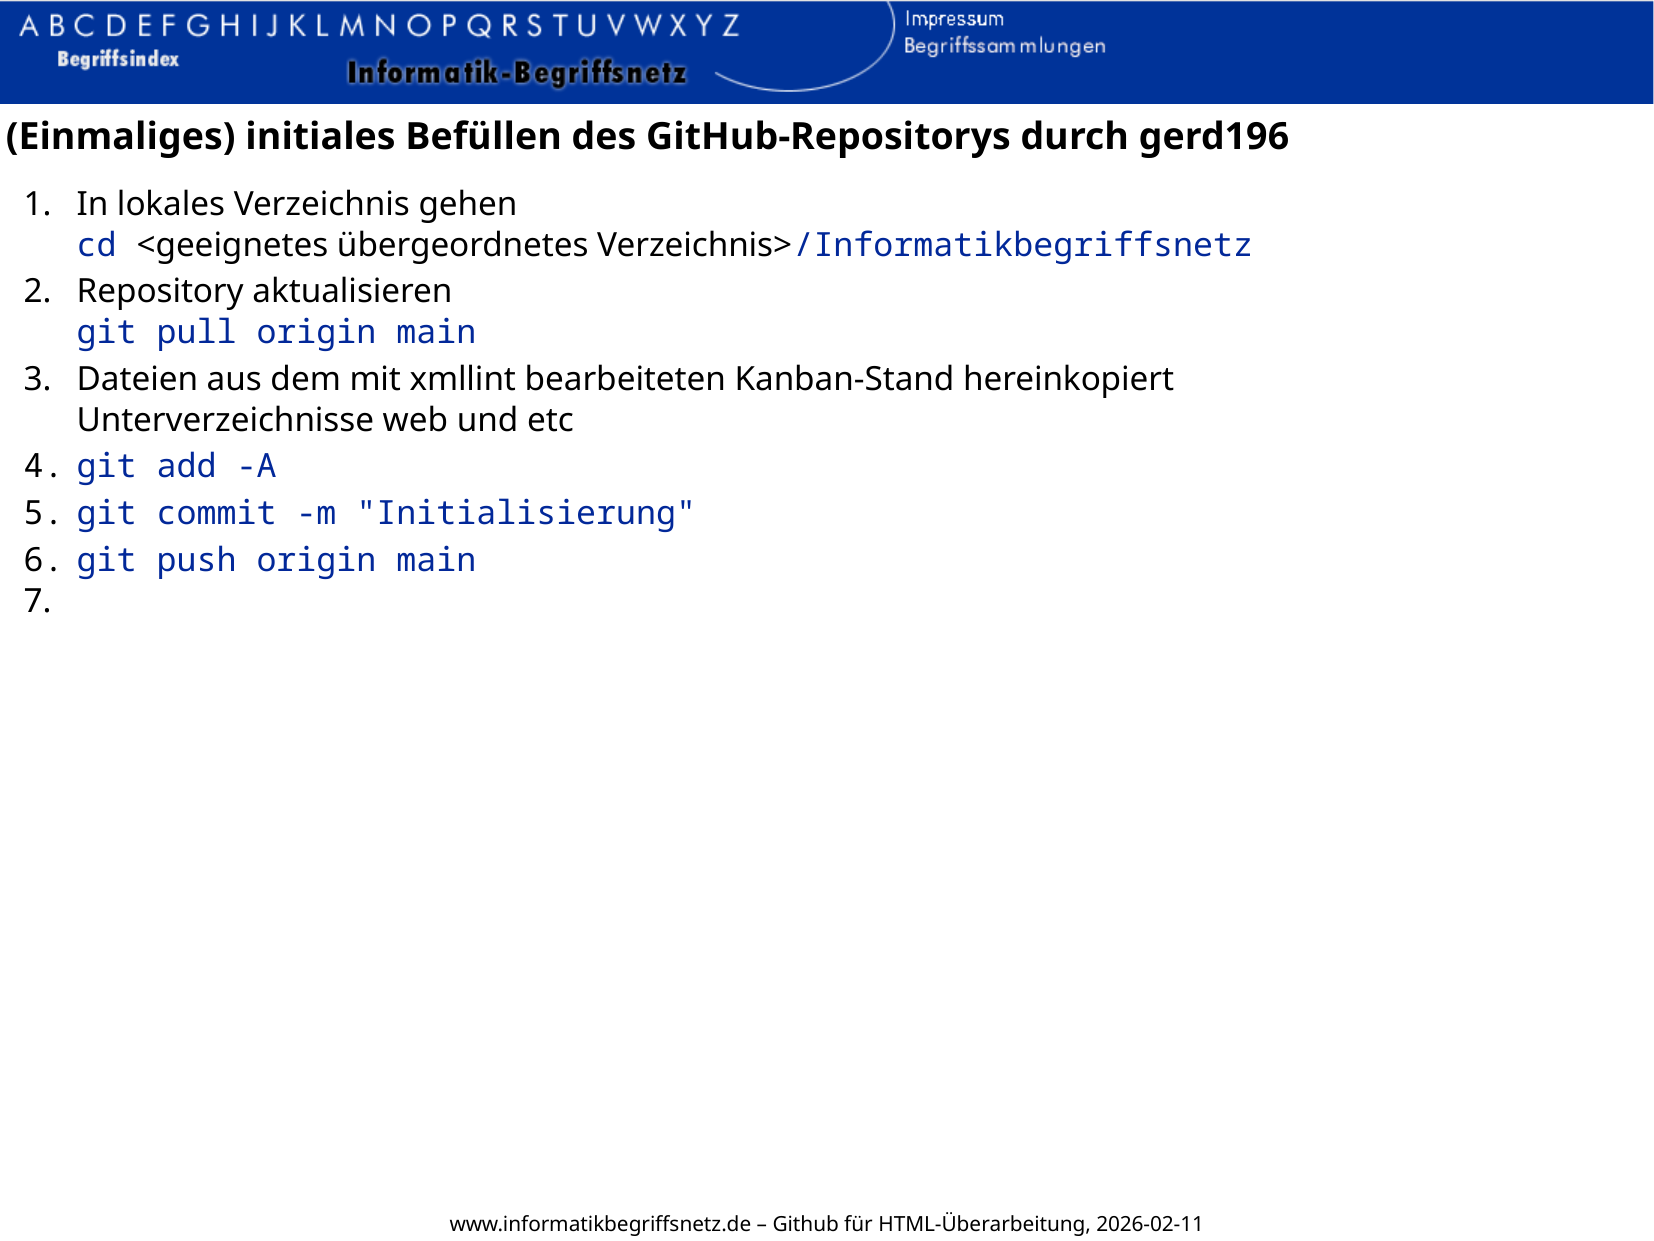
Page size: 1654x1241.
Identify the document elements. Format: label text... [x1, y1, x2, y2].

list In lokales Verzeichnis gehen cd <geeignetes übergeordnetes Verzeichnis>/Informatikbegriffsnetz Repository aktualisieren git pull origin main Dateien aus dem mit xmllint bearbeiteten Kanban-Stand hereinkopiert Unterverzeichnisse web und etc git add -A git commit -m "Initialisierung" git push origin main [5, 183, 1648, 1208]
title (Einmaliges) initiales Befüllen des GitHub-Repositorys durch gerd196 [5, 109, 1648, 175]
picture [0, 0, 1654, 104]
